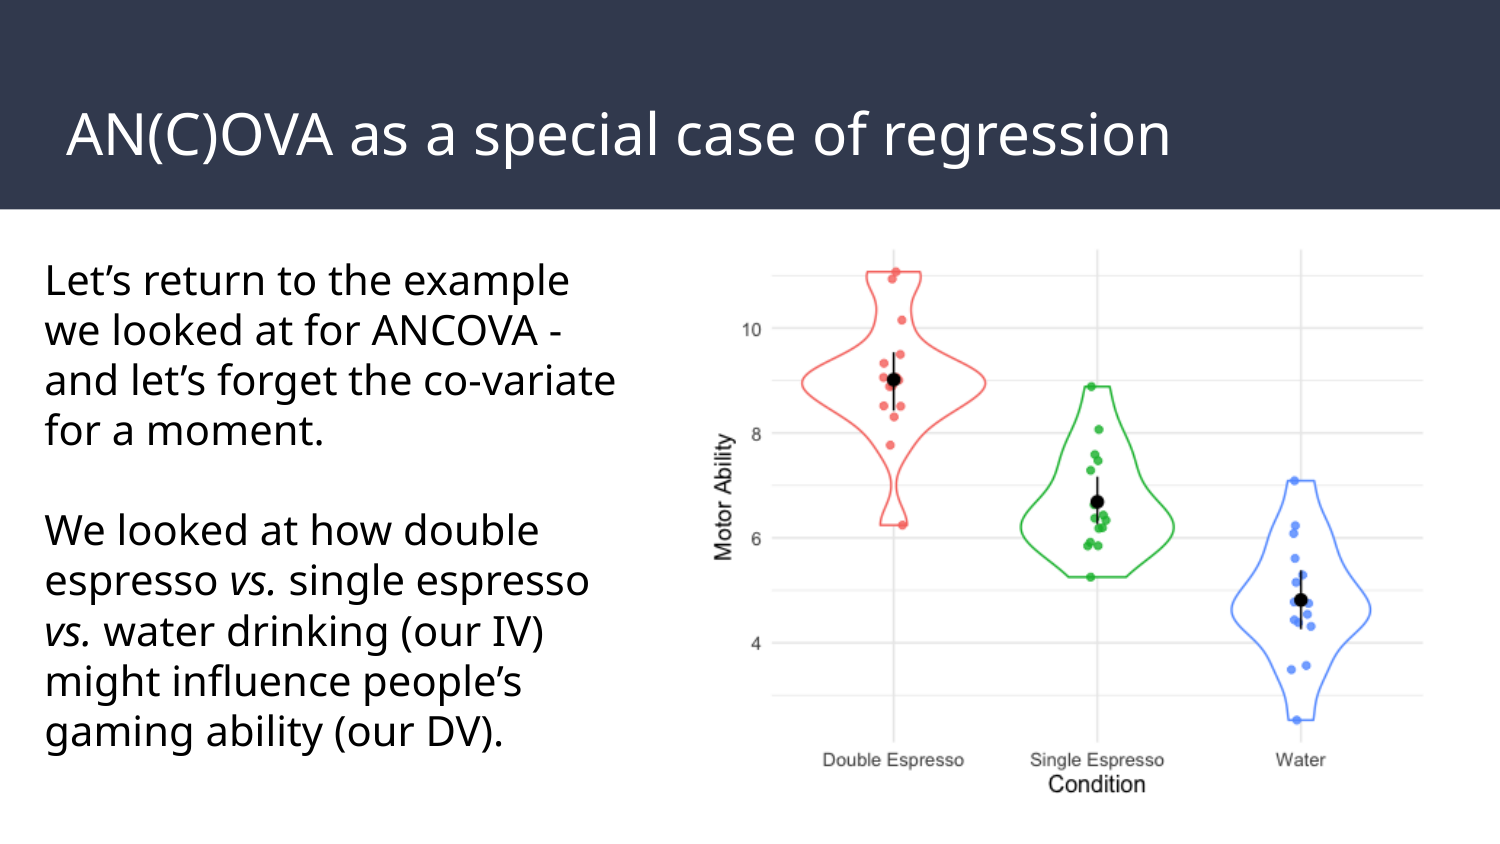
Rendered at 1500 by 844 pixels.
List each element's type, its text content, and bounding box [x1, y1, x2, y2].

picture [704, 239, 1434, 807]
text_box Let’s return to the example we looked at for ANCOVA - and let’s forget the co-variate for a moment. We looked at how double espresso vs. single espresso vs. water drinking (our IV) might influence people’s gaming ability (our DV). [29, 239, 643, 807]
title AN(C)OVA as a special case of regression [51, 82, 1449, 185]
